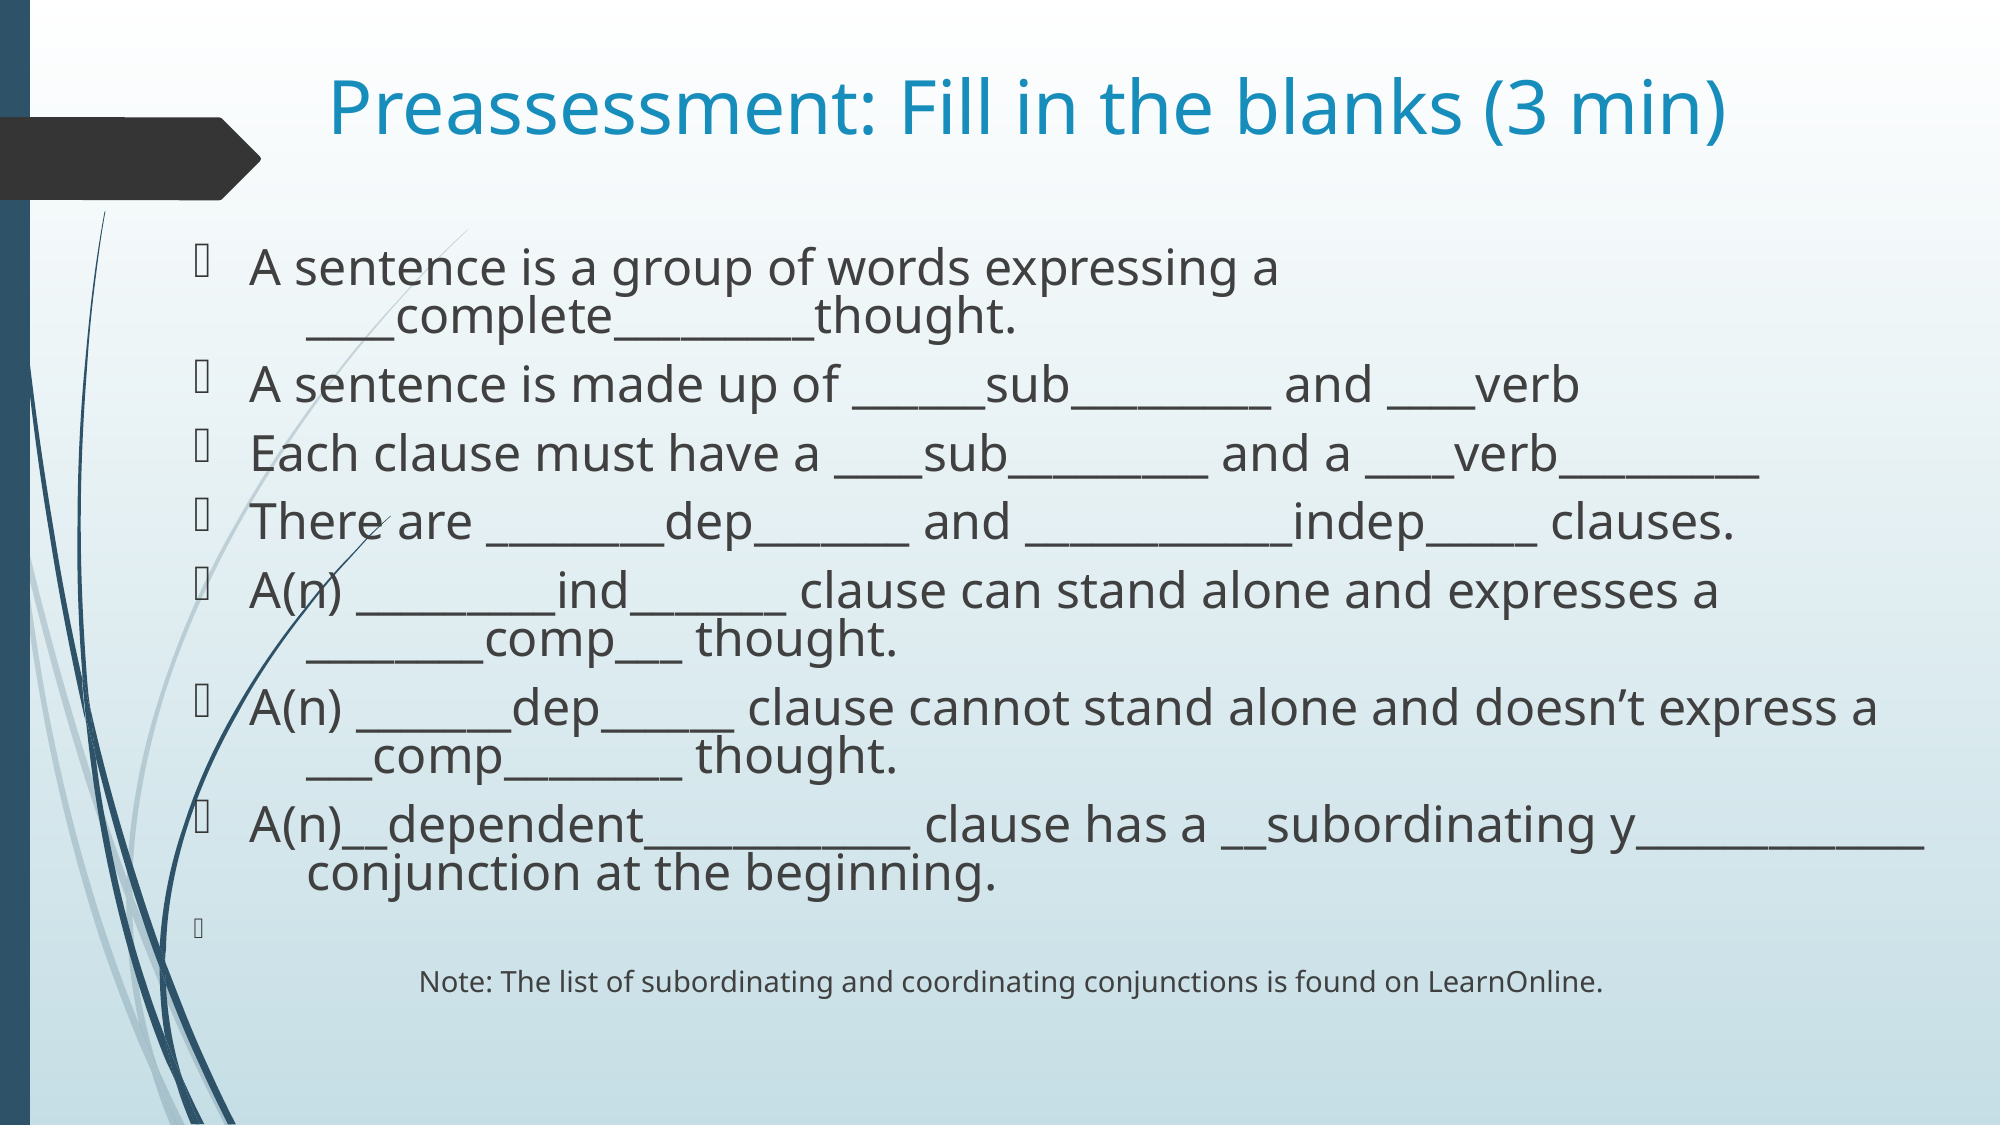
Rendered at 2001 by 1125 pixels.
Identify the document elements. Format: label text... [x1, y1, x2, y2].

title Preassessment: Fill in the blanks (3 min) [312, 51, 1904, 239]
list A sentence is a group of words expressing a ____complete_________thought. A sentence is made up of ______sub_________ and ____verb Each clause must have a ____sub_________ and a ____verb_________ There are ________dep_______ and ____________indep_____ clauses. A(n) _________ind_______ clause can stand alone and expresses a ________comp___ thought. A(n) _______dep______ clause cannot stand alone and doesn’t express a ___comp________ thought. A(n)__dependent____________ clause has a __subordinating y_____________ conjunction at the beginning. Note: The list of subordinating and coordinating conjunctions is found on LearnOnline. [178, 239, 1961, 1050]
